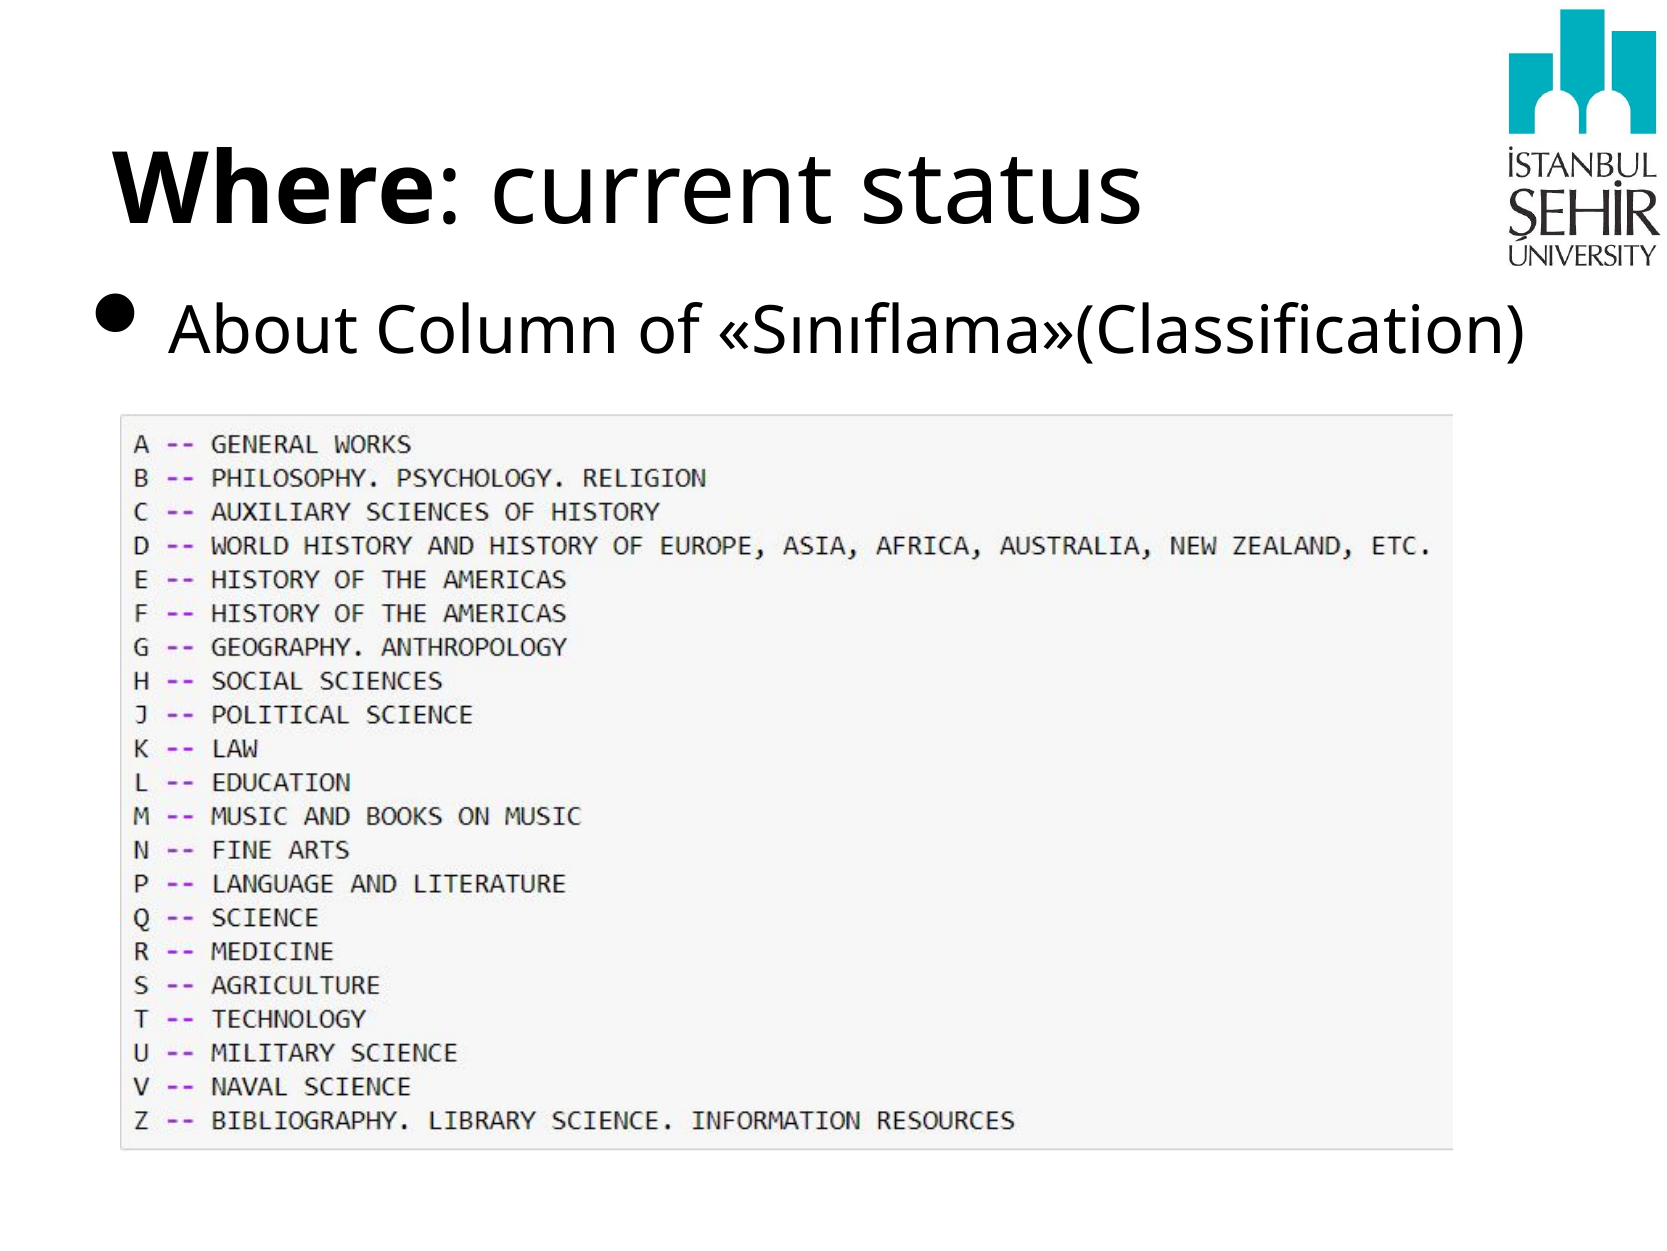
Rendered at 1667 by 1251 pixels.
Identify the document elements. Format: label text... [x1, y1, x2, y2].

picture [1491, 0, 1667, 285]
text_box About Column of «Sınıflama»(Classification) [48, 275, 1607, 378]
title Where: current status [106, 82, 1453, 284]
picture [120, 413, 1453, 1152]
